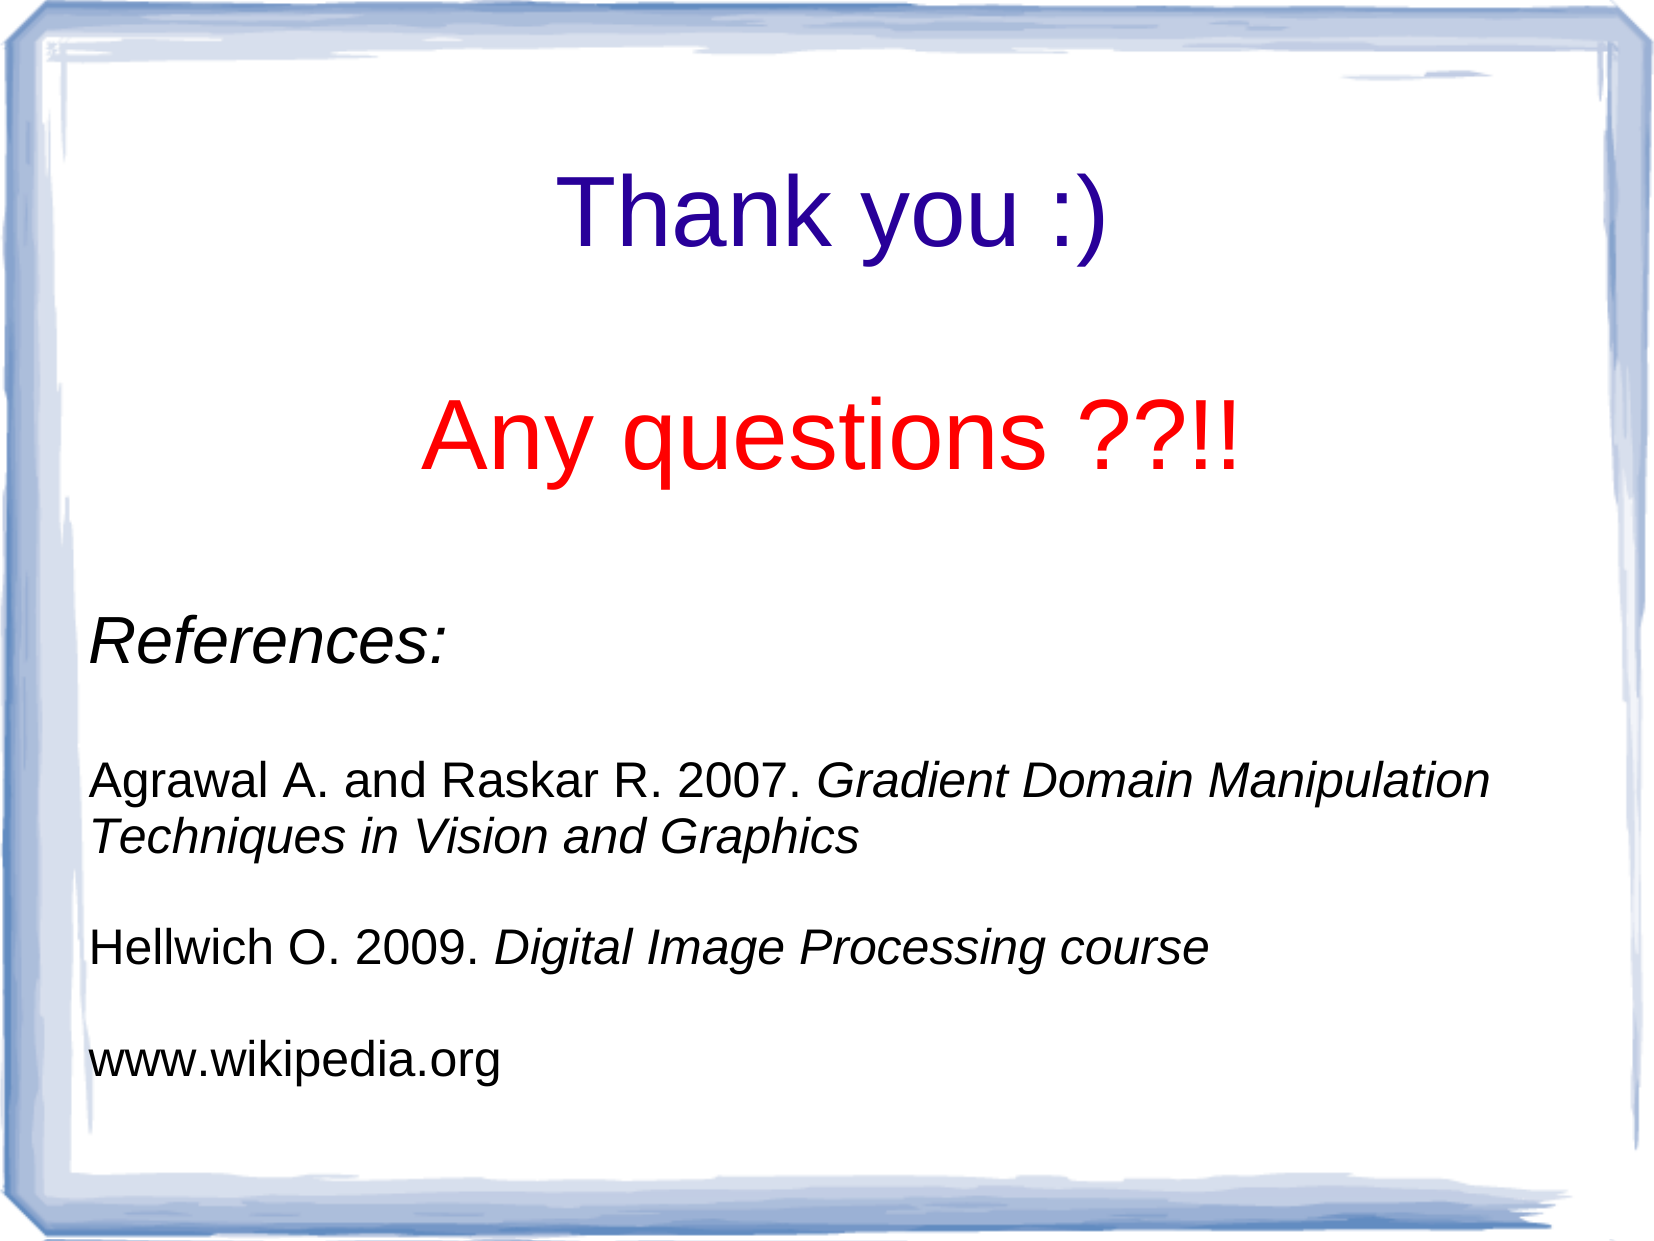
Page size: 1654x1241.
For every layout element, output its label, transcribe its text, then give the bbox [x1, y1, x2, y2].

subtitle Thank you :) Any questions ??!! References: Agrawal A. and Raskar R. 2007. Gradient Domain Manipulation Techniques in Vision and Graphics Hellwich O. 2009. Digital Image Processing course www.wikipedia.org [88, 156, 1577, 1087]
picture [0, 0, 1654, 1241]
